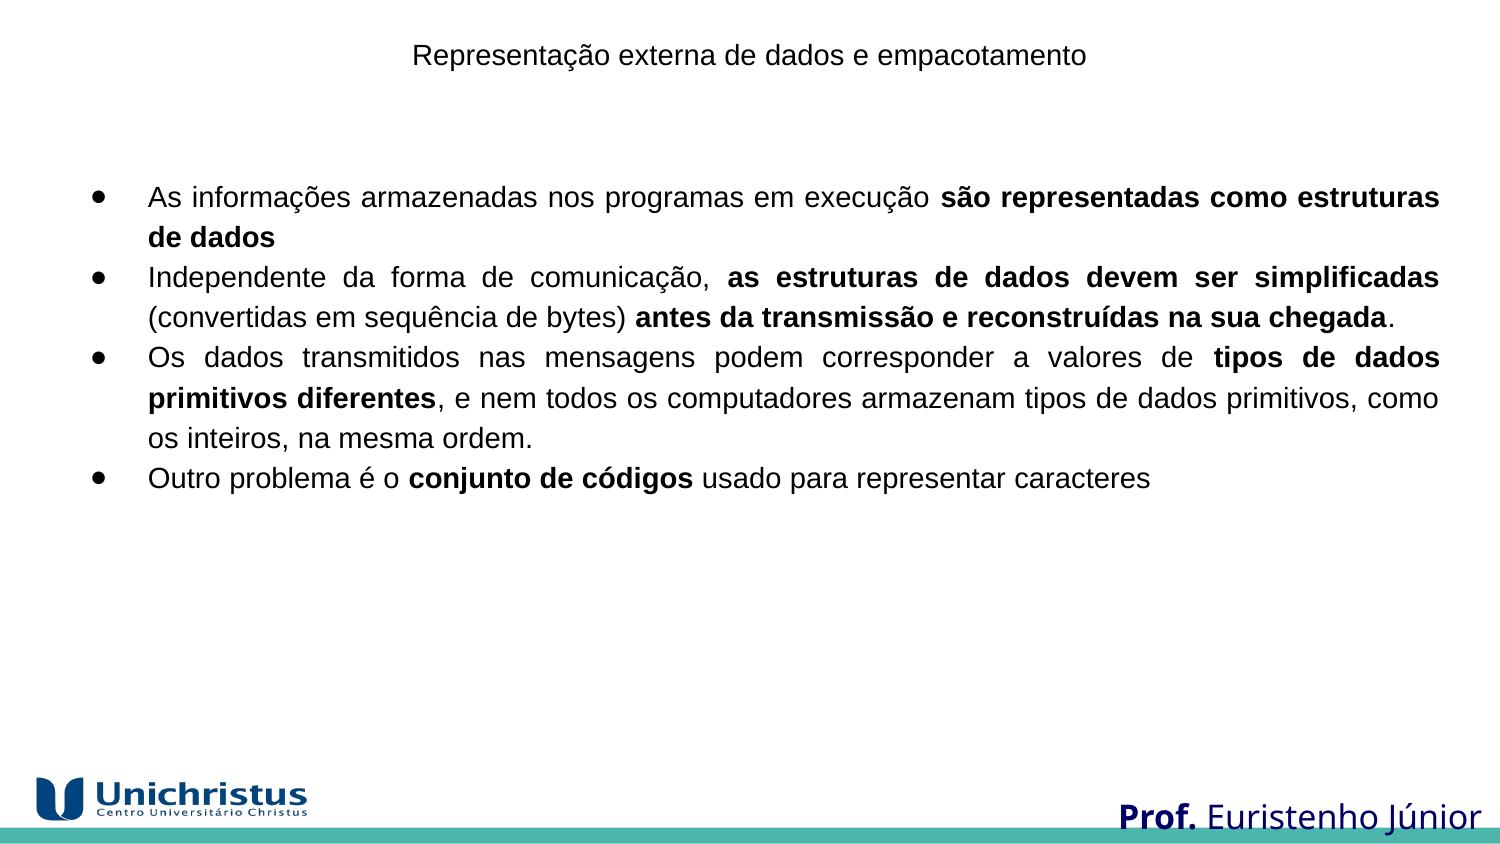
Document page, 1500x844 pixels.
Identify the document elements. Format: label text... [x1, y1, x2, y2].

title Representação externa de dados e empacotamento [51, 20, 1449, 137]
picture [32, 775, 311, 822]
list As informações armazenadas nos programas em execução são representadas como estruturas de dados Independente da forma de comunicação, as estruturas de dados devem ser simplificadas (convertidas em sequência de bytes) antes da transmissão e reconstruídas na sua chegada. Os dados transmitidos nas mensagens podem corresponder a valores de tipos de dados primitivos diferentes, e nem todos os computadores armazenam tipos de dados primitivos, como os inteiros, na mesma ordem. Outro problema é o conjunto de códigos usado para representar caracteres [57, 157, 1456, 756]
